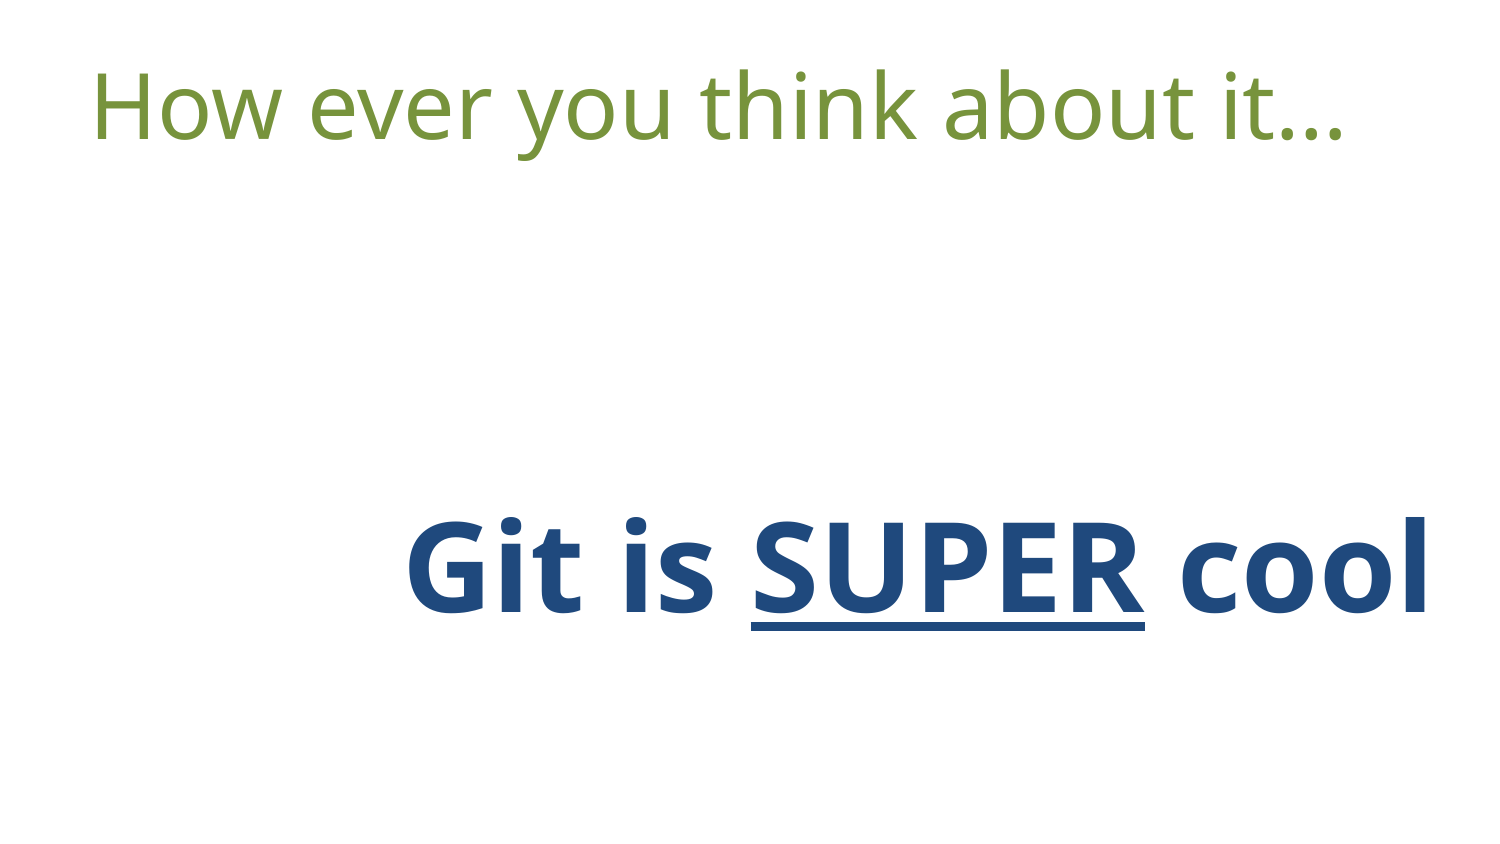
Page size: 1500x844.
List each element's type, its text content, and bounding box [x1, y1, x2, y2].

text_box Git is SUPER cool [1344, 558, 1372, 598]
text_box Git is SUPER cool [1266, 558, 1294, 598]
text_box Git is SUPER cool [387, 471, 1500, 613]
title How ever you think about it… [75, 33, 1425, 175]
